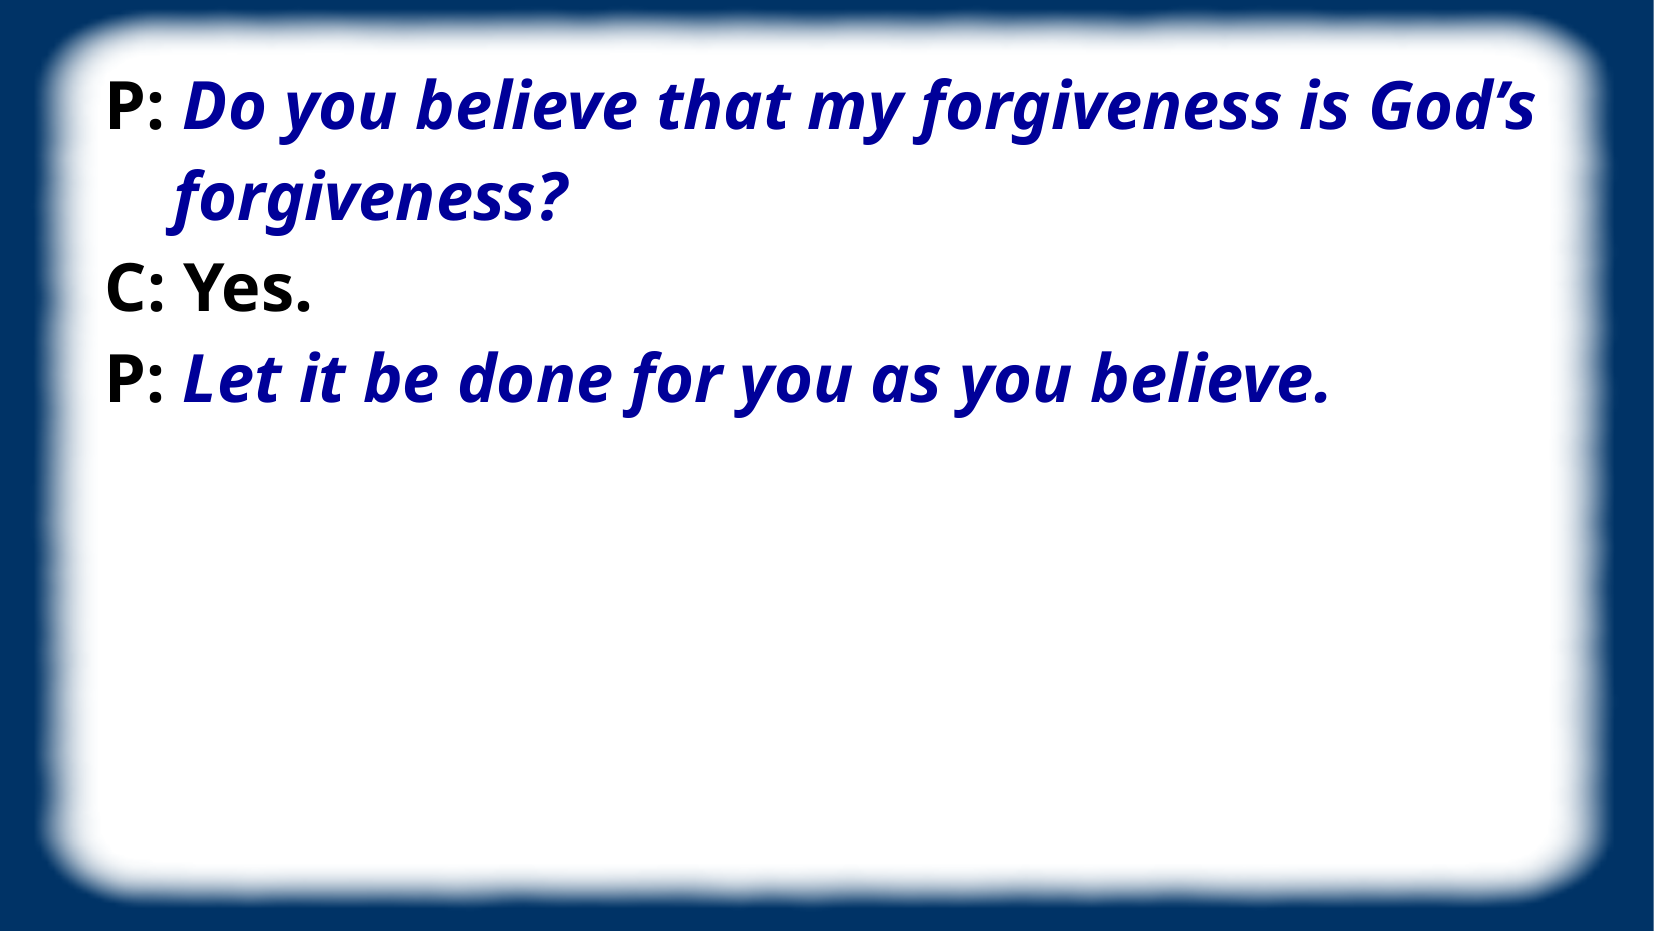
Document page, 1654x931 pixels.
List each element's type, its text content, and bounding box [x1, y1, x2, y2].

text_box P: Do you believe that my forgiveness is God’s forgiveness? C: Yes. P: Let it be done for you as you believe. [90, 51, 1576, 422]
picture [0, 0, 1654, 931]
